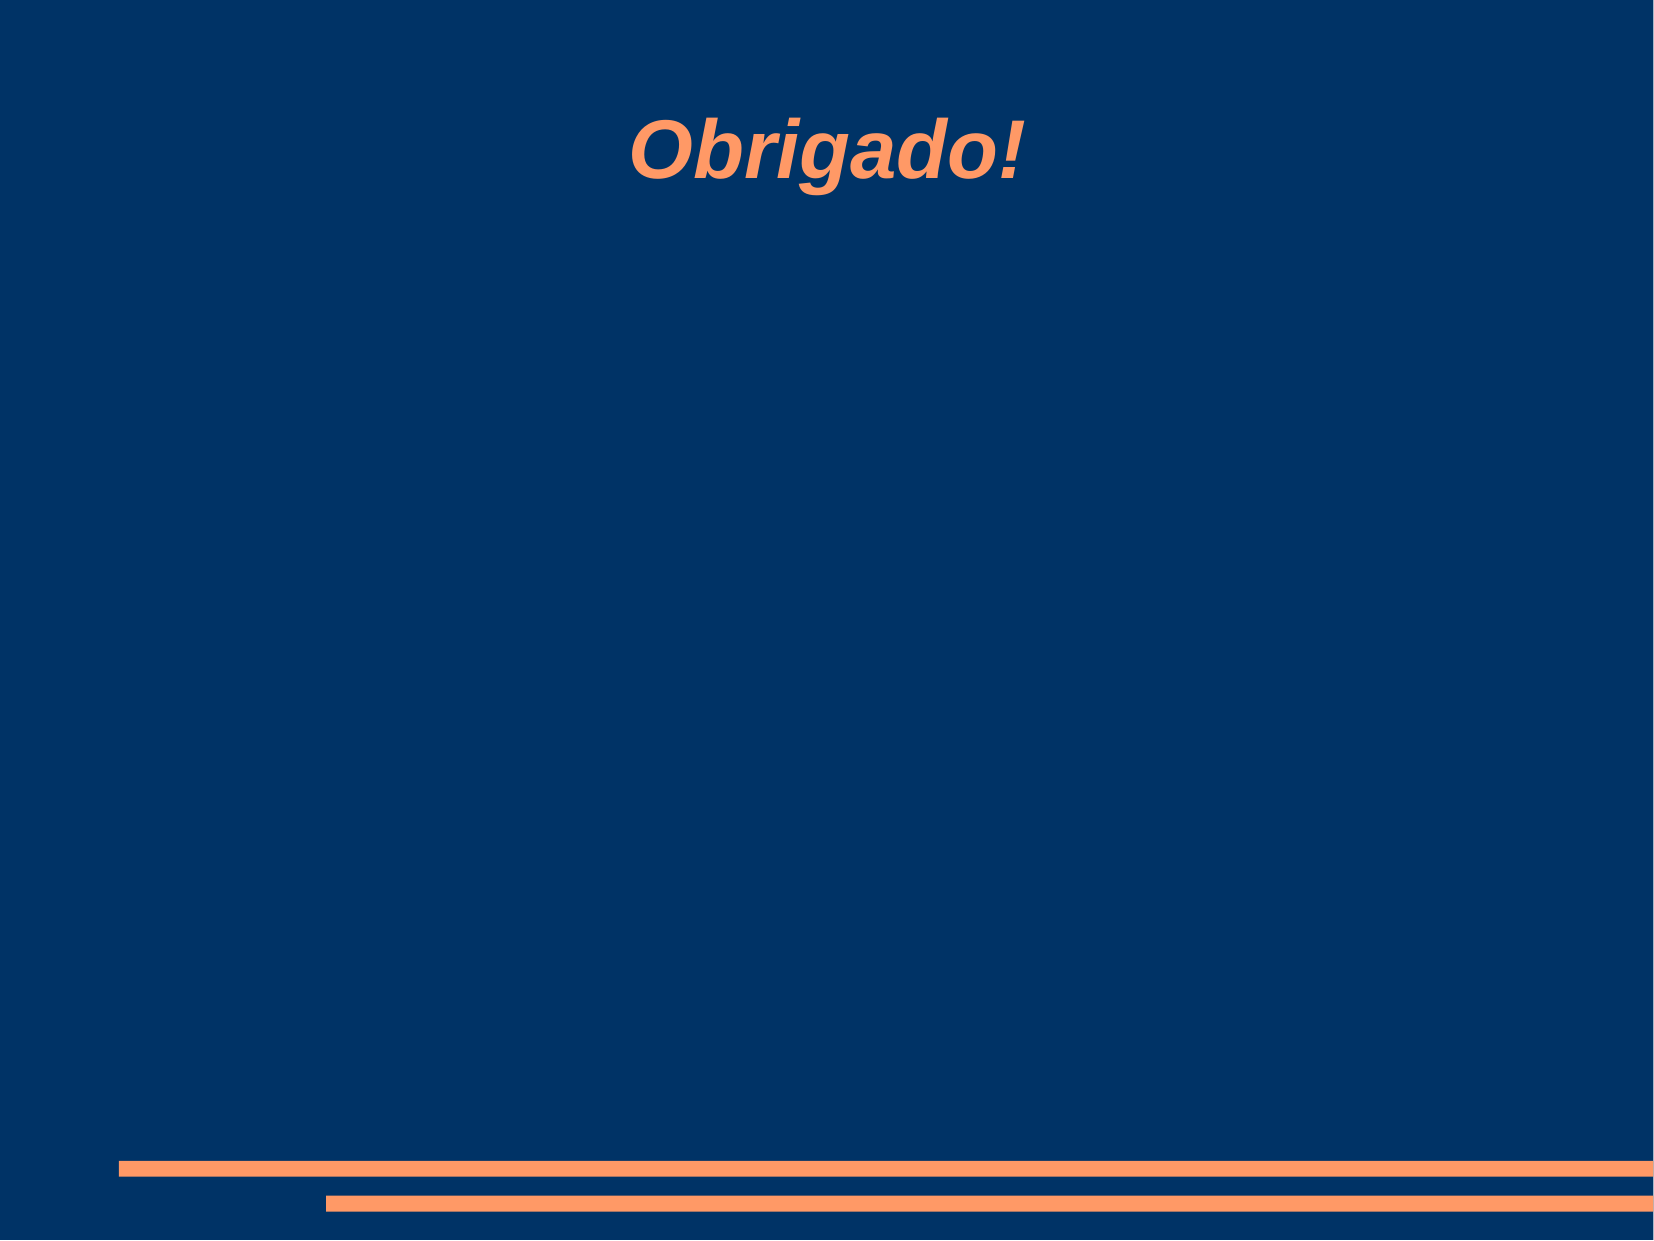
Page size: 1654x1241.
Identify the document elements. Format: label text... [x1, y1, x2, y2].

title Obrigado! [121, 46, 1534, 254]
